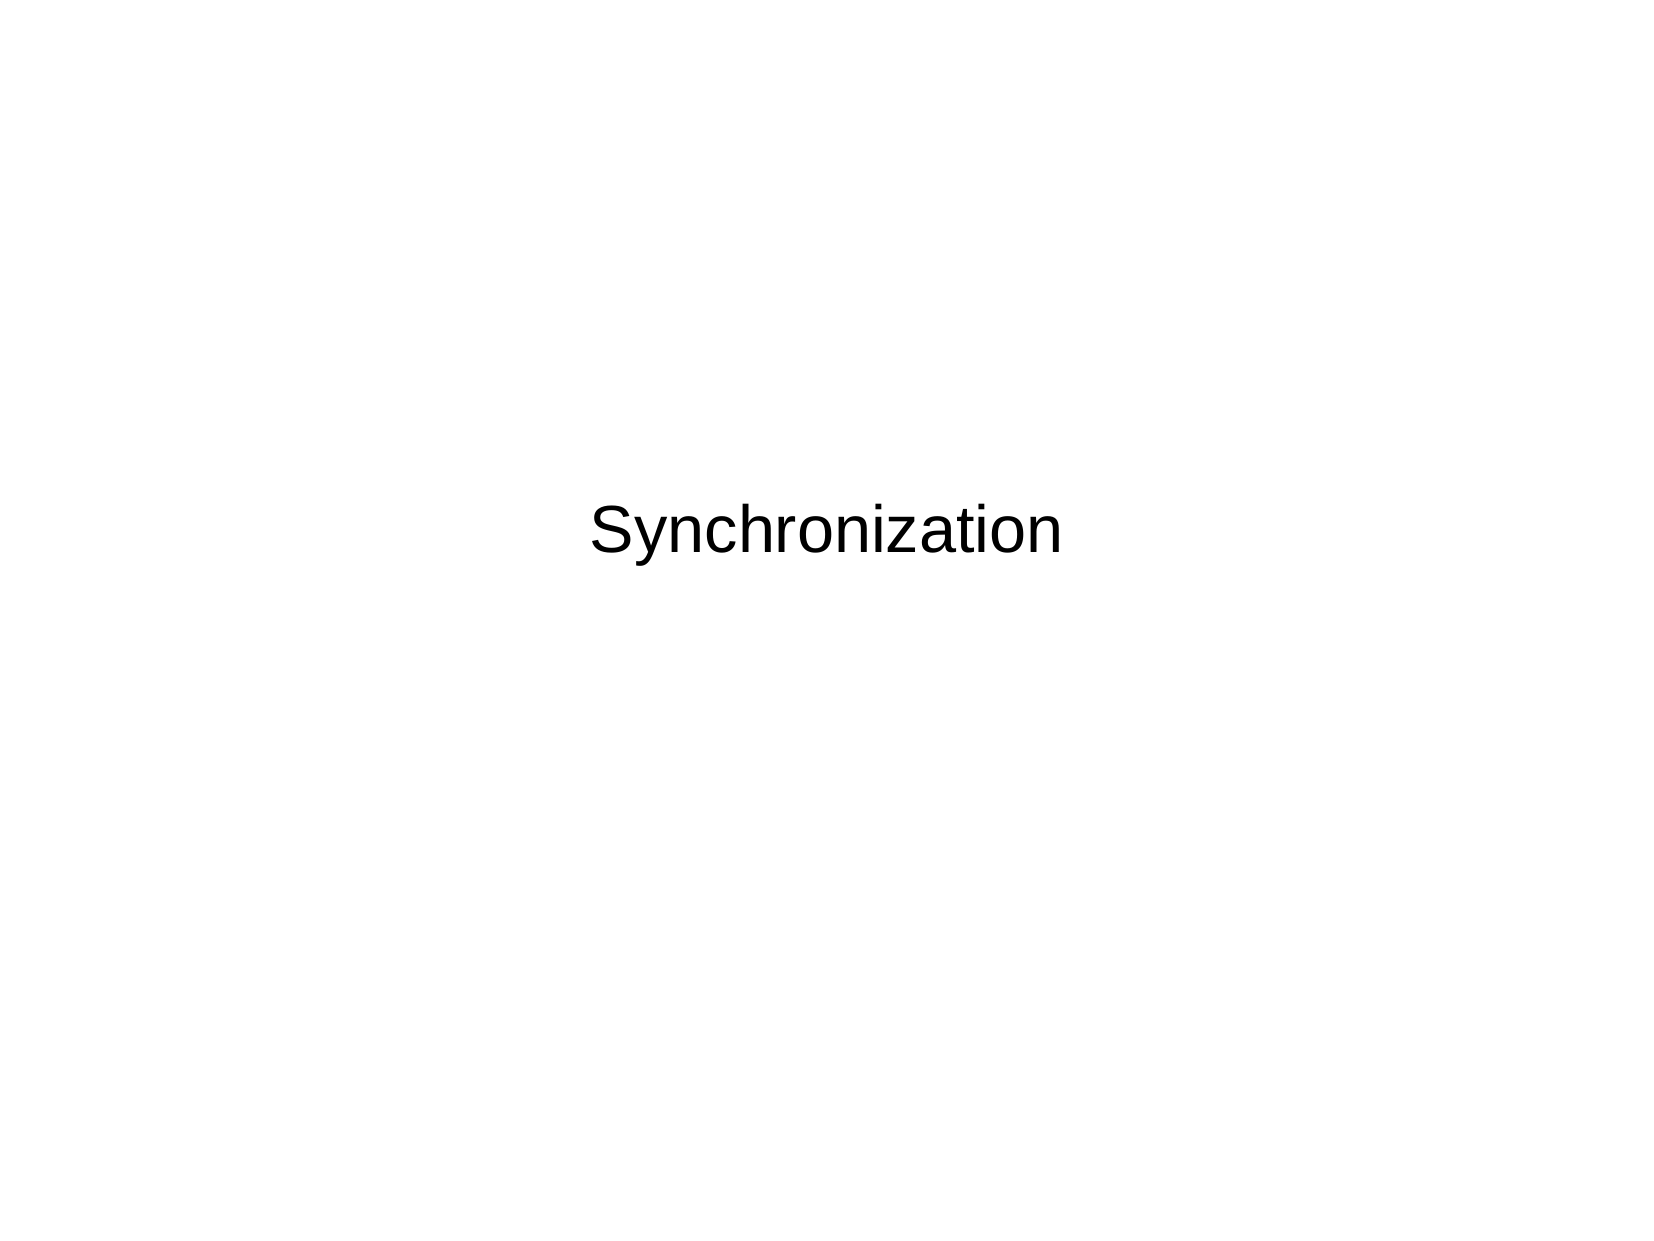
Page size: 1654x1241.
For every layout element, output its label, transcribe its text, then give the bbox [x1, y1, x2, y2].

subtitle Synchronization [82, 49, 1571, 1010]
